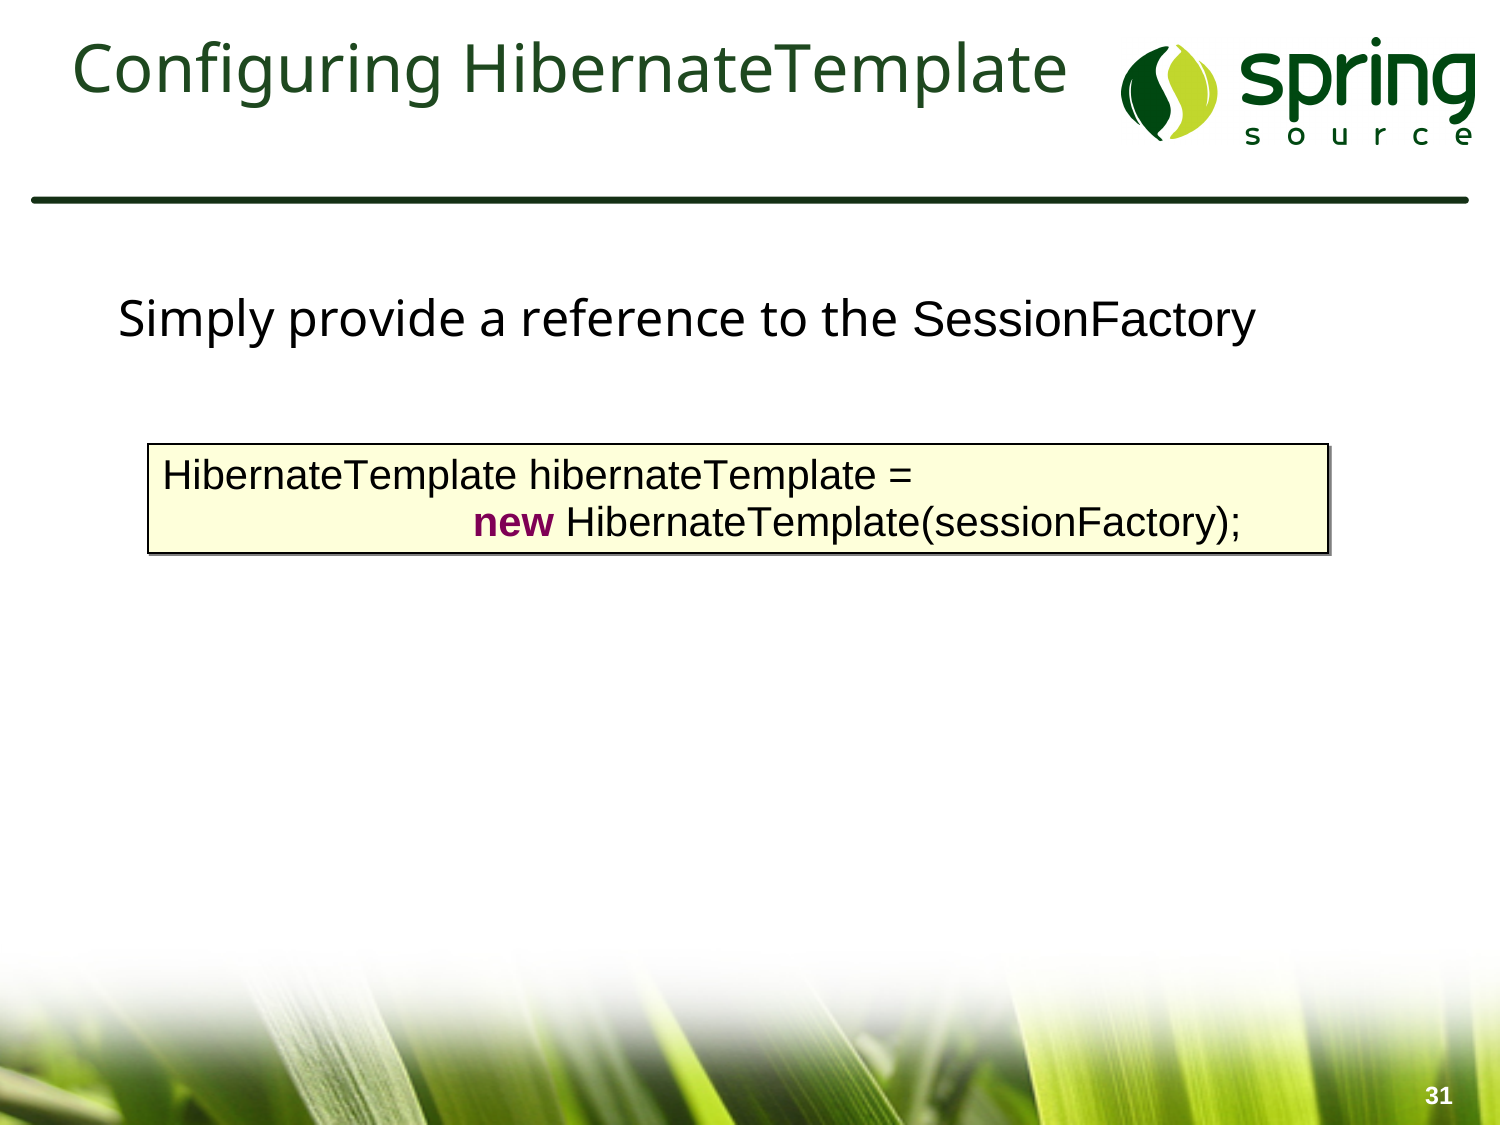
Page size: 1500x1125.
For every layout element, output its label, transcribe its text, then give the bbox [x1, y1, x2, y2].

title Configuring HibernateTemplate [56, 13, 1089, 191]
text_box HibernateTemplate hibernateTemplate = new HibernateTemplate(sessionFactory); [147, 444, 1328, 553]
picture [1121, 37, 1475, 145]
picture [0, 944, 1500, 1125]
list Simply provide a reference to the SessionFactory [103, 275, 1394, 938]
